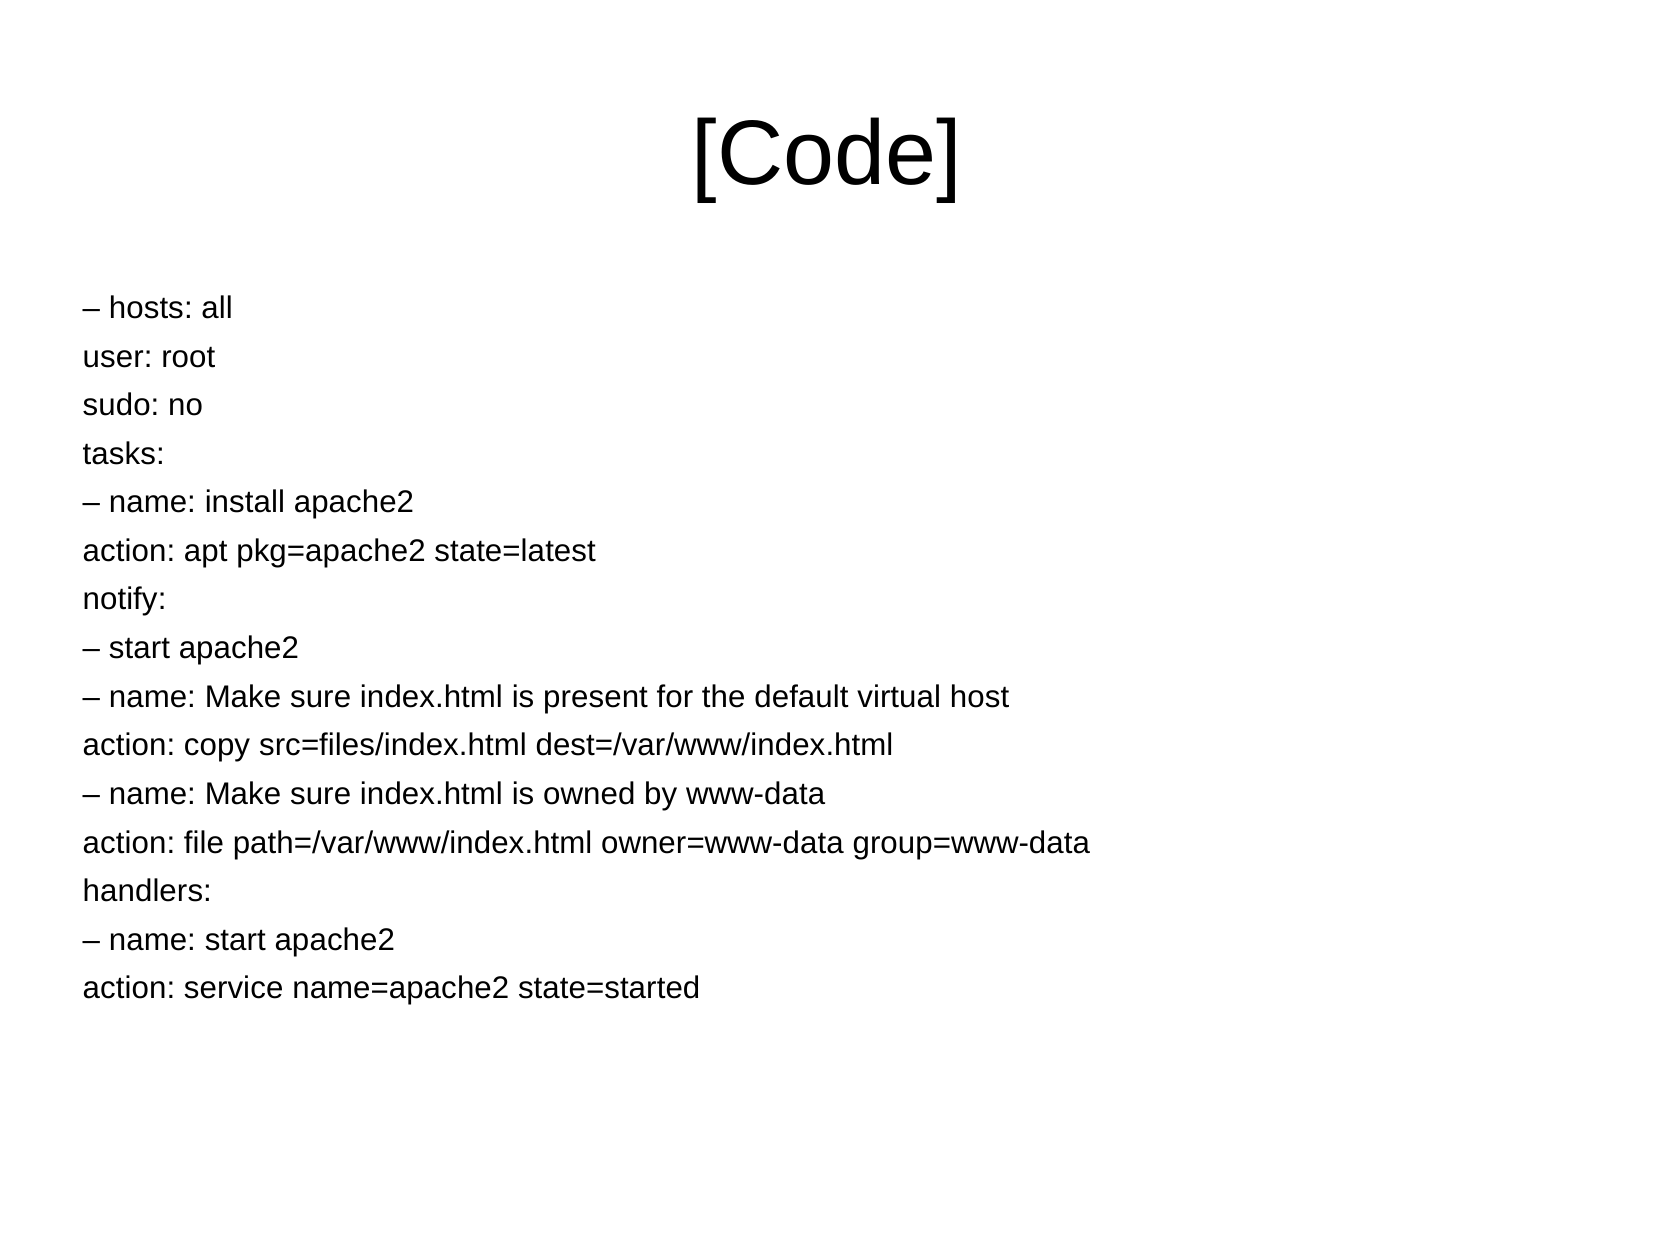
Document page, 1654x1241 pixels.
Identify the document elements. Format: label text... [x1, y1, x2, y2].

title [Code] [82, 49, 1571, 257]
list – hosts: all user: root sudo: no tasks: – name: install apache2 action: apt pkg=apache2 state=latest notify: – start apache2 – name: Make sure index.html is present for the default virtual host action: copy src=files/index.html dest=/var/www/index.html – name: Make sure index.html is owned by www-data action: file path=/var/www/index.html owner=www-data group=www-data handlers: – name: start apache2 action: service name=apache2 state=started [82, 290, 1571, 1010]
